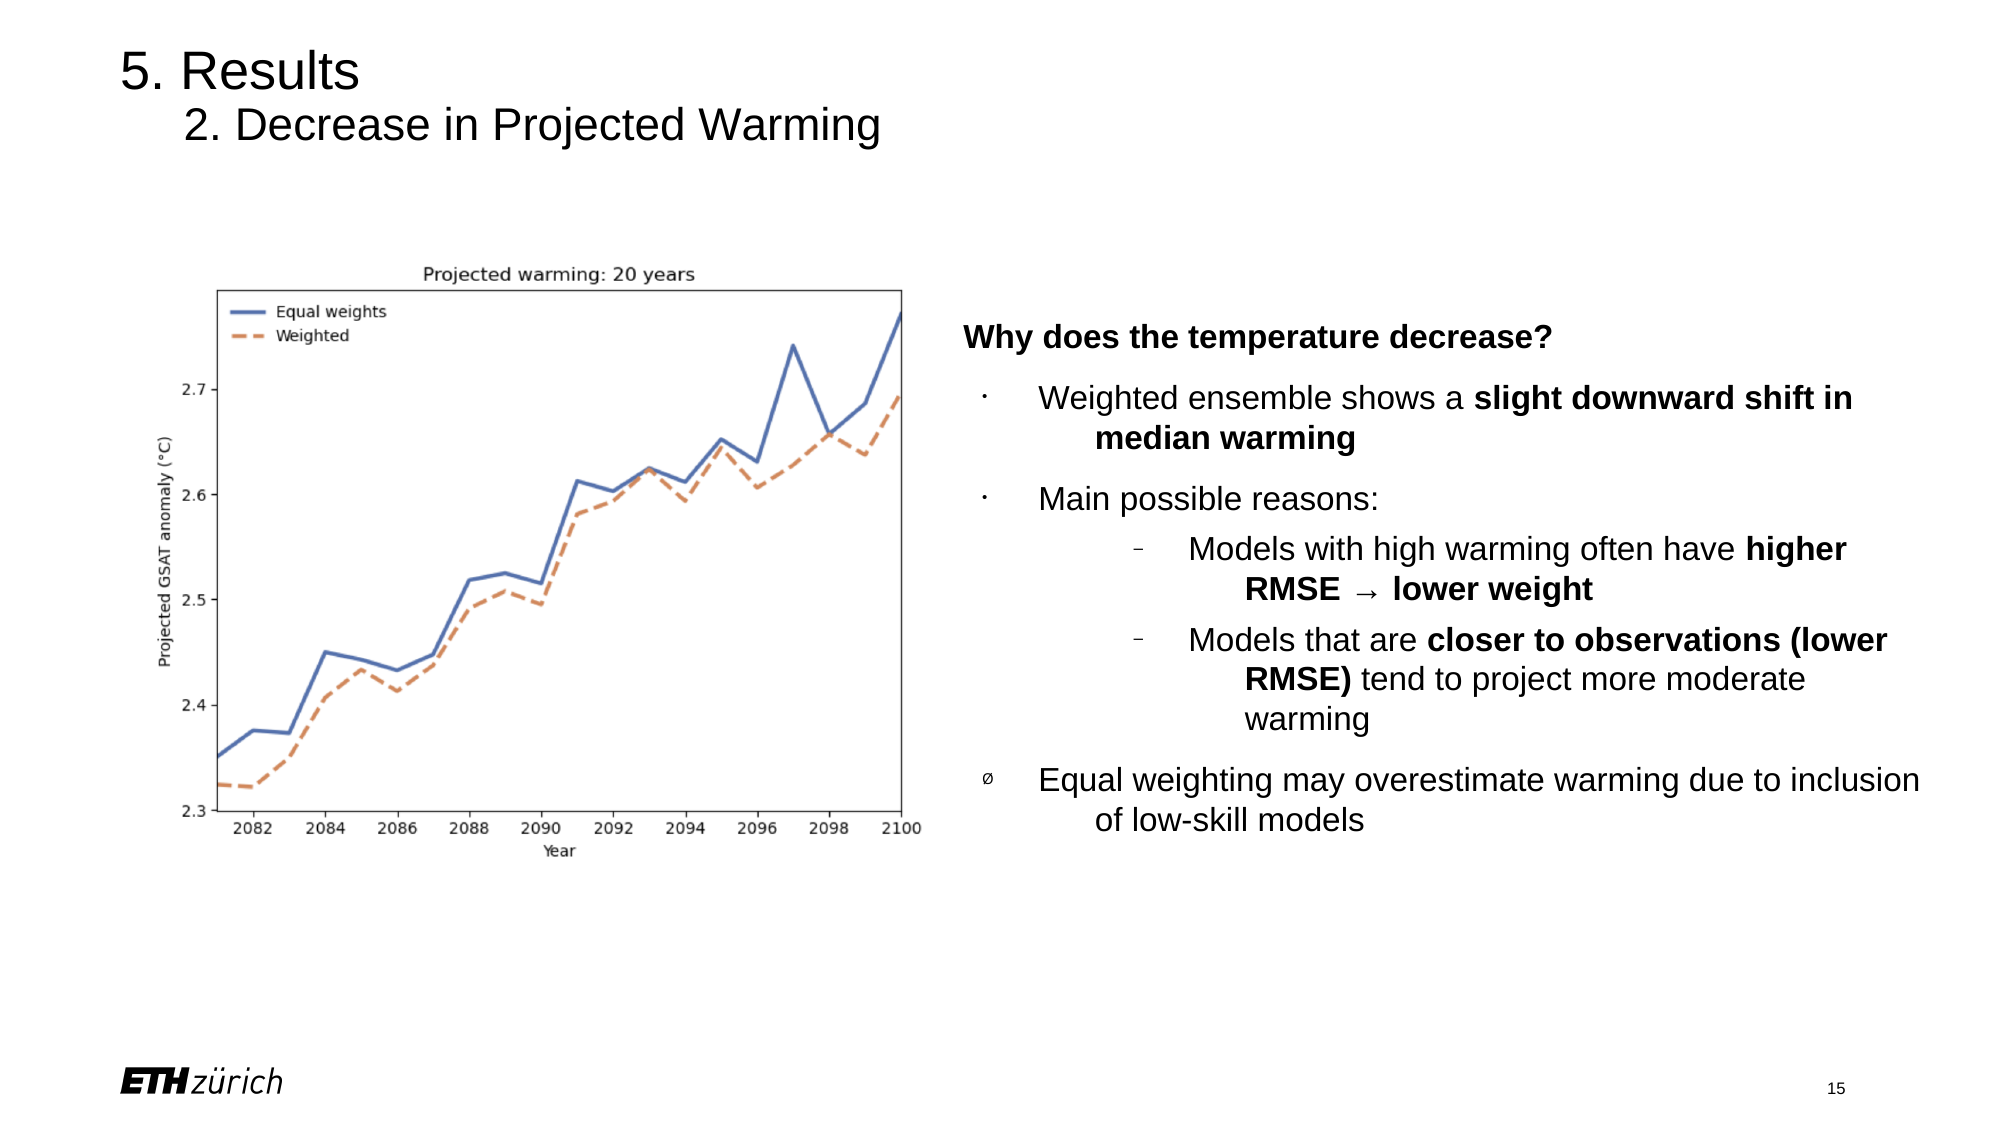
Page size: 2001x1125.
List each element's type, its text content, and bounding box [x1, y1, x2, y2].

title 5. Results 2. Decrease in Projected Warming [120, 42, 1880, 191]
slide_number 15 [1827, 1069, 1880, 1106]
picture [120, 254, 945, 870]
text_box Why does the temperature decrease? Weighted ensemble shows a slight downward shift in median warming Main possible reasons: Models with high warming often have higher RMSE → lower weight Models that are closer to observations (lower RMSE) tend to project more moderate warming Equal weighting may overestimate warming due to inclusion of low-skill models [944, 315, 1923, 901]
